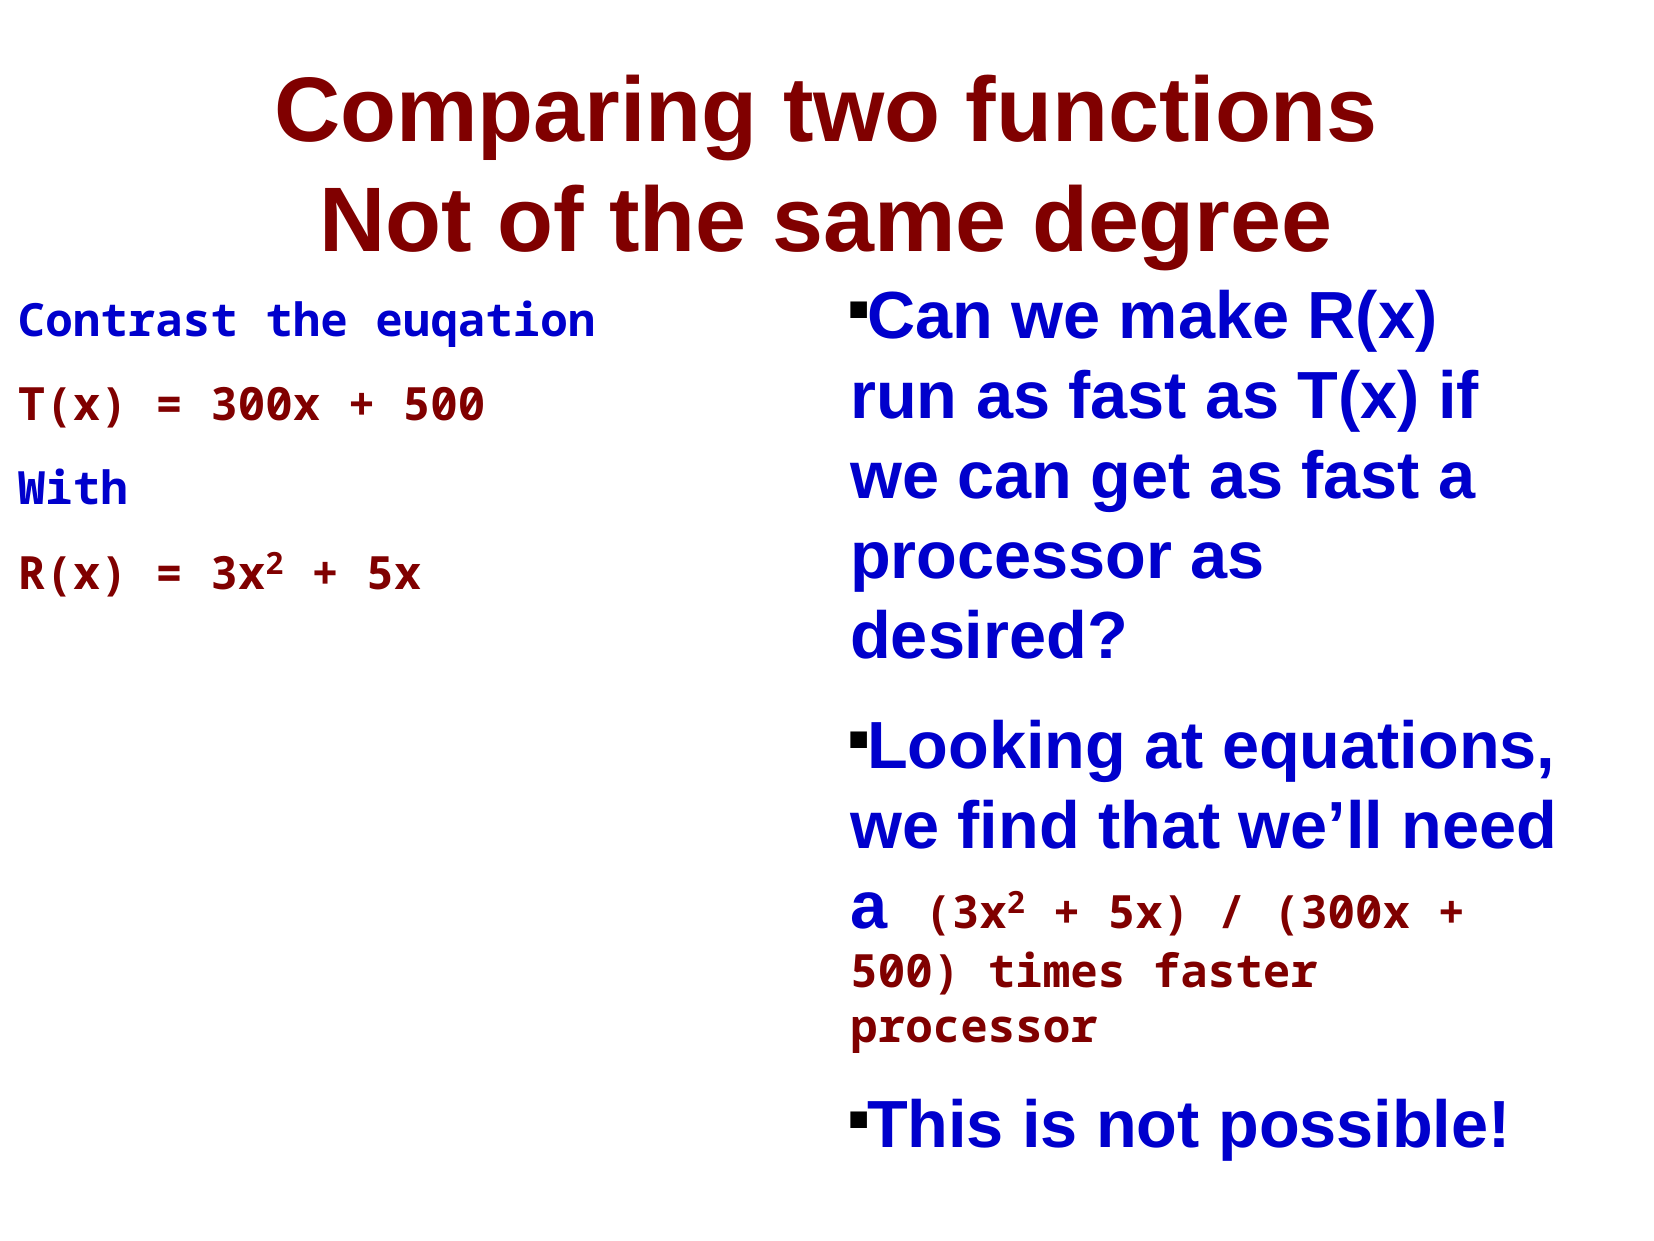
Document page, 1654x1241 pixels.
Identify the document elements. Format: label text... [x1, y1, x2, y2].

list Contrast the euqation T(x) = 300x + 500 With R(x) = 3x2 + 5x [17, 290, 745, 1010]
title Comparing two functions Not of the same degree [82, 49, 1571, 257]
list Can we make R(x) run as fast as T(x) if we can get as fast a processor as desired? Looking at equations, we find that we’ll need a (3x2 + 5x) / (300x + 500) times faster processor This is not possible! [850, 271, 1560, 1193]
